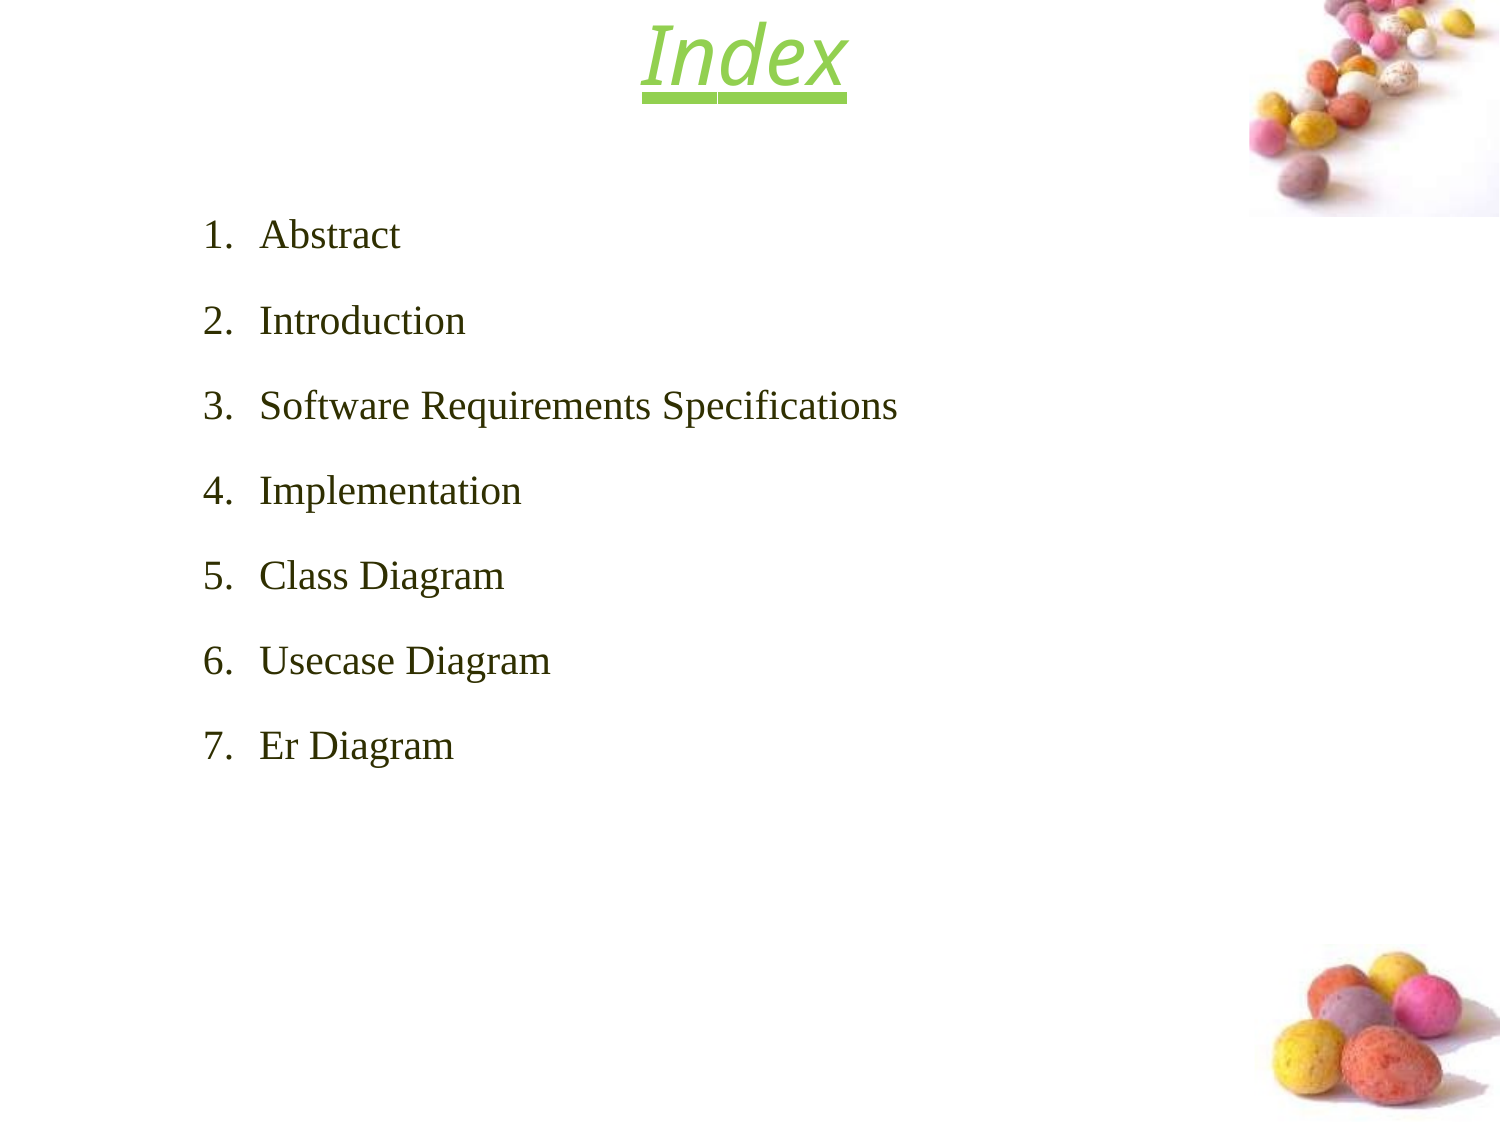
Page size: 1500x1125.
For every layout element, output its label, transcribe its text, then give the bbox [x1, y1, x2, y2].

text_box Abstract Introduction Software Requirements Specifications Implementation Class Diagram Usecase Diagram Er Diagram [200, 205, 900, 768]
picture [1249, 0, 1500, 217]
title Index [640, 0, 969, 203]
picture [1254, 944, 1500, 1122]
